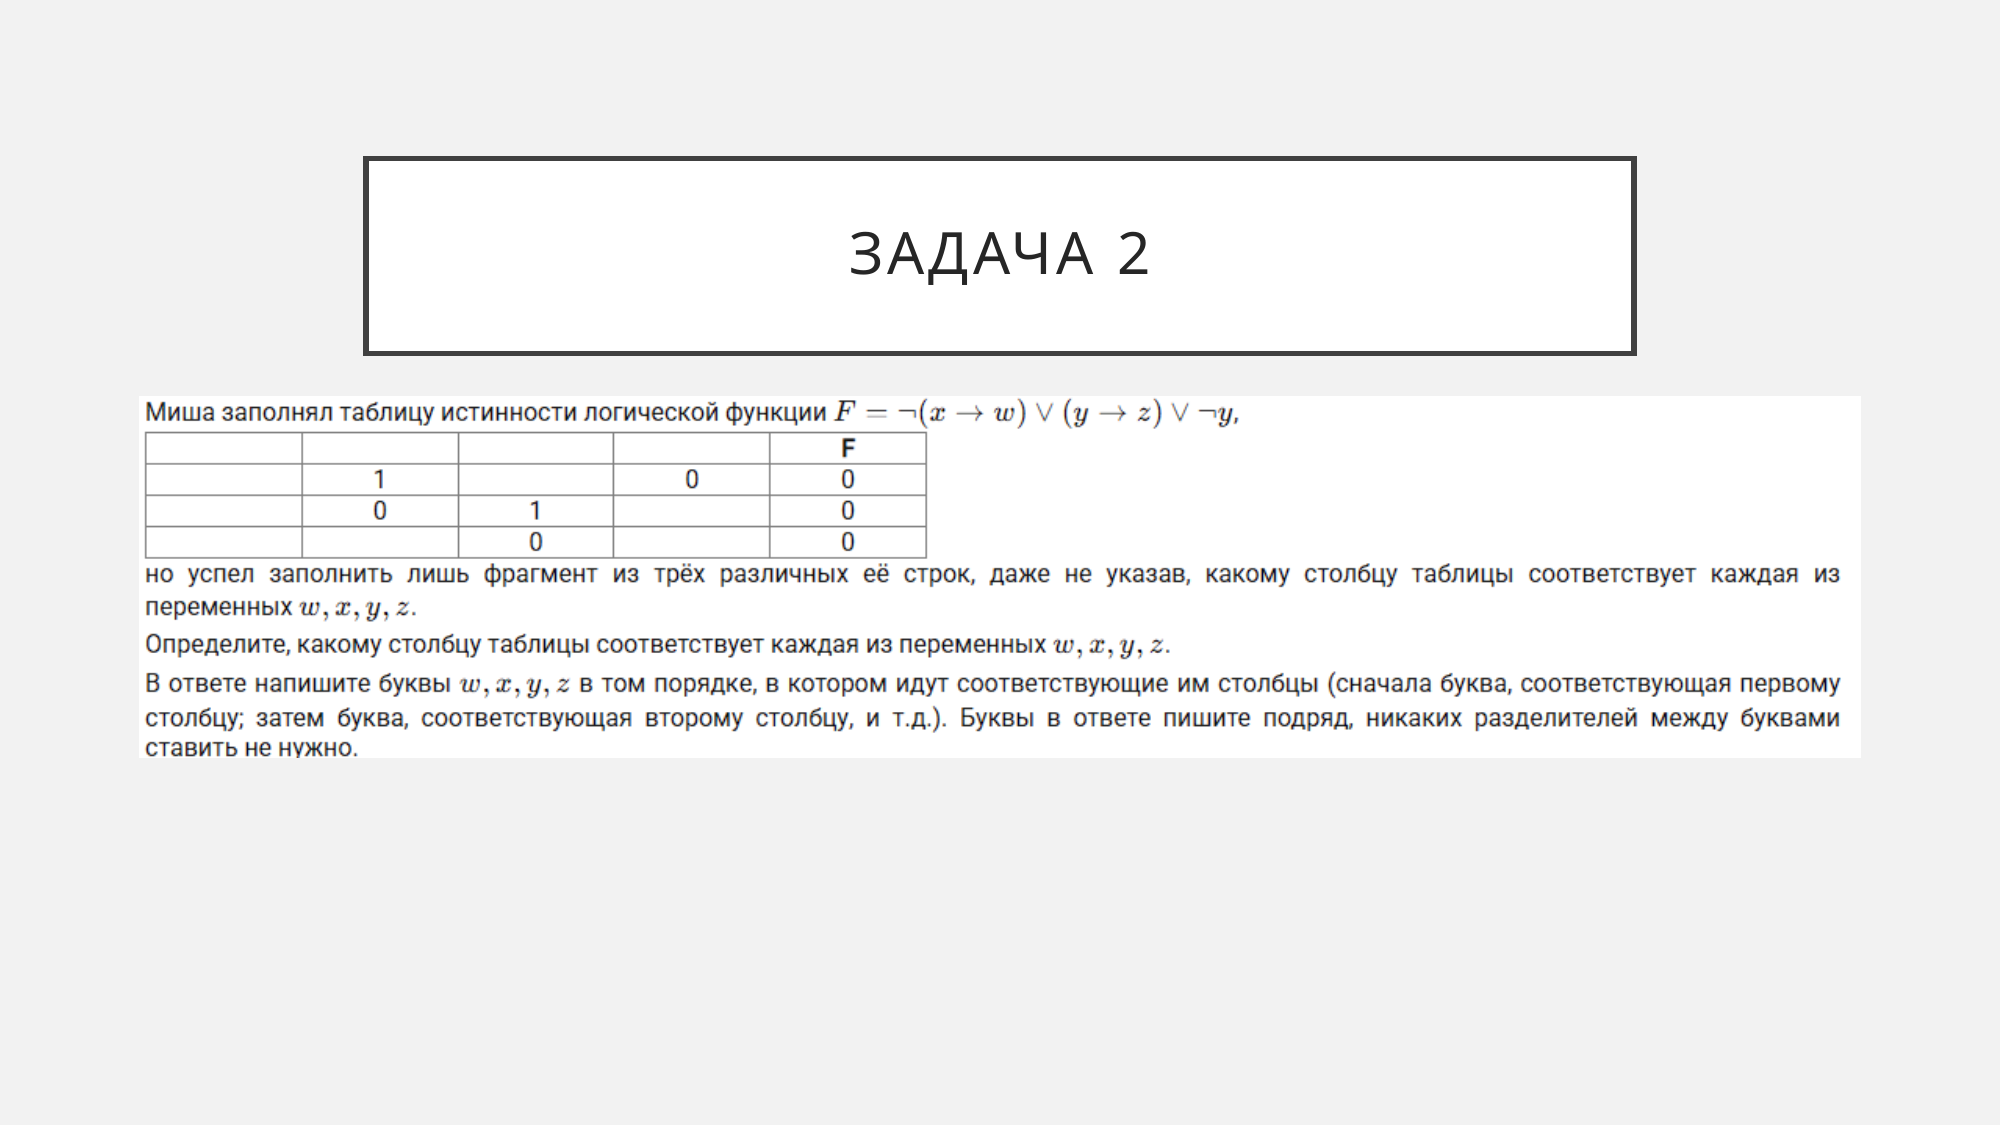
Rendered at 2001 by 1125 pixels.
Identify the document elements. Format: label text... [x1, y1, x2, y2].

picture [139, 396, 1861, 758]
title Задача 2 [366, 158, 1634, 354]
